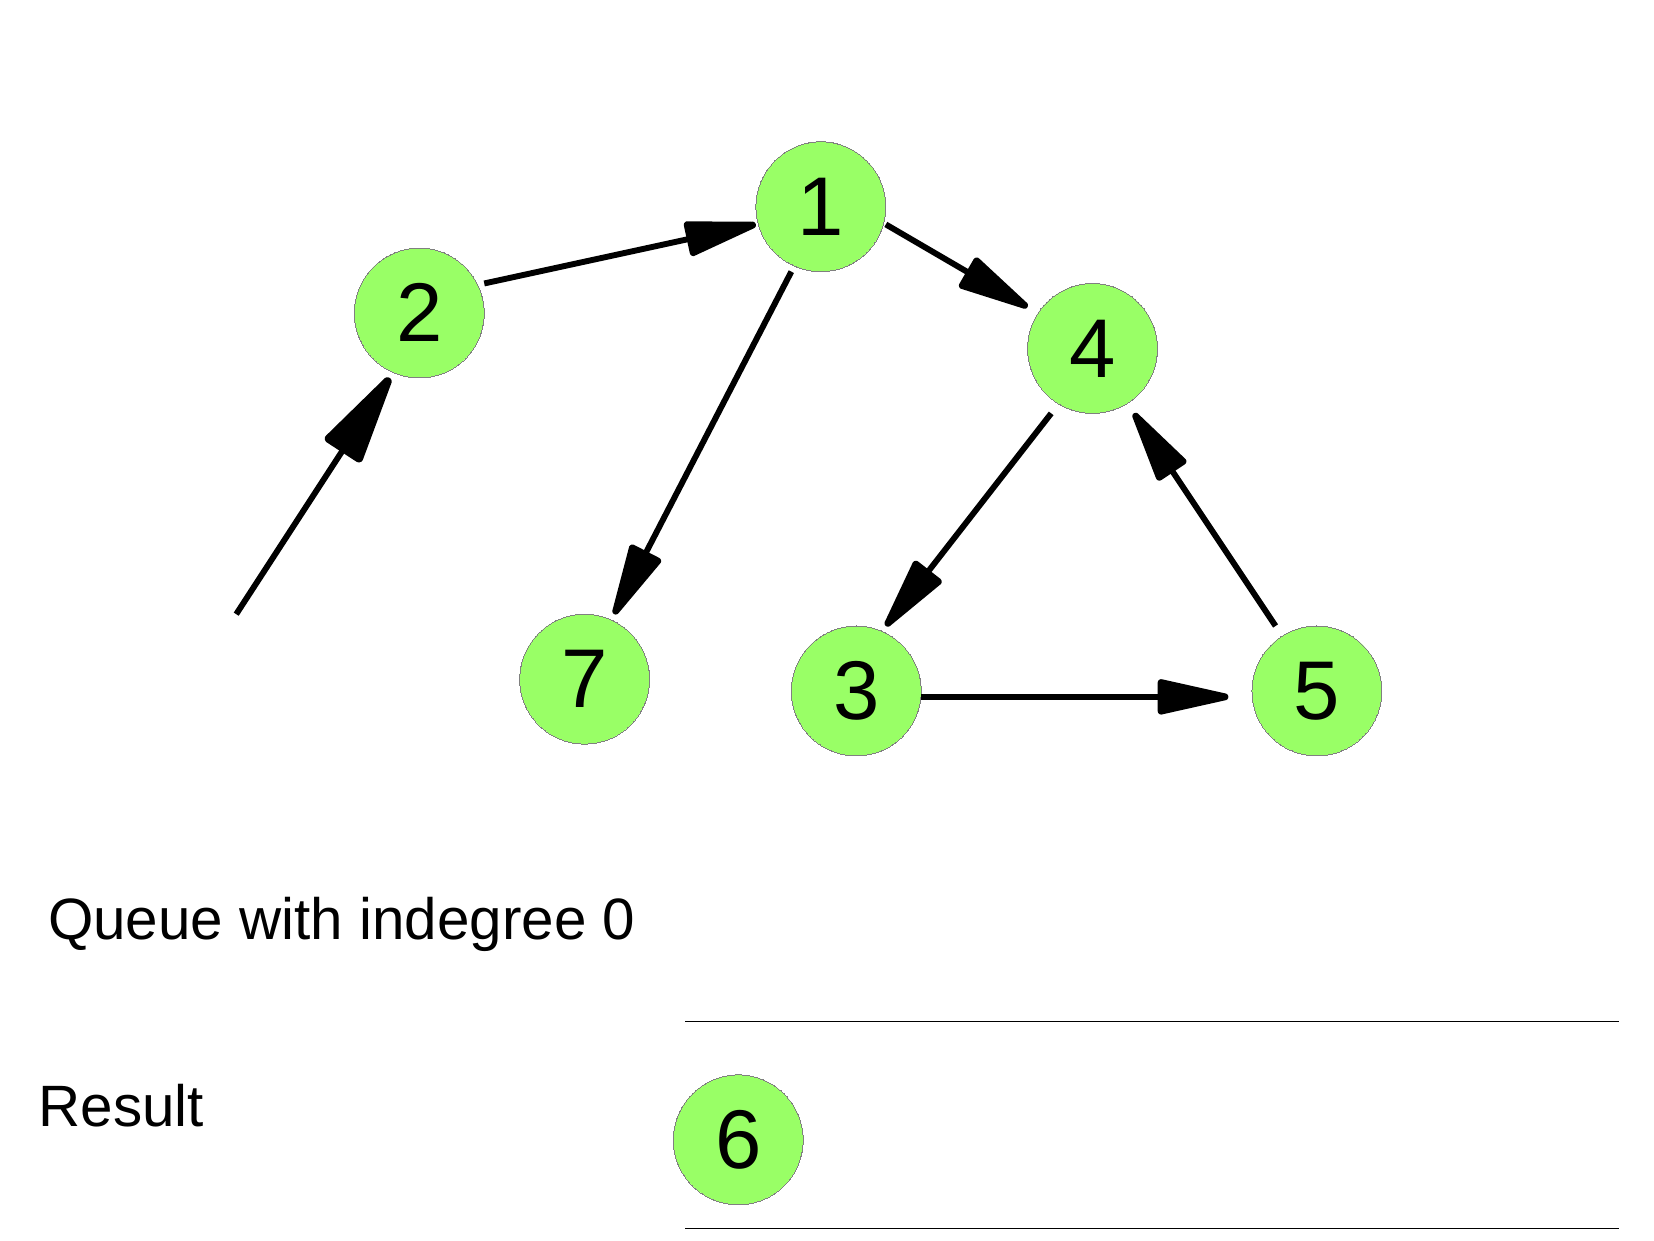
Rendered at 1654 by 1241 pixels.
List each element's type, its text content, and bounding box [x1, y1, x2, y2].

text_box Result [23, 1065, 219, 1146]
text_box 5 [1251, 625, 1382, 756]
text_box Queue with indegree 0 [33, 879, 650, 960]
text_box 7 [519, 614, 650, 745]
text_box 4 [1027, 283, 1158, 414]
text_box 1 [755, 141, 886, 272]
text_box 6 [673, 1074, 804, 1205]
text_box 3 [791, 625, 922, 756]
text_box 2 [354, 248, 485, 378]
